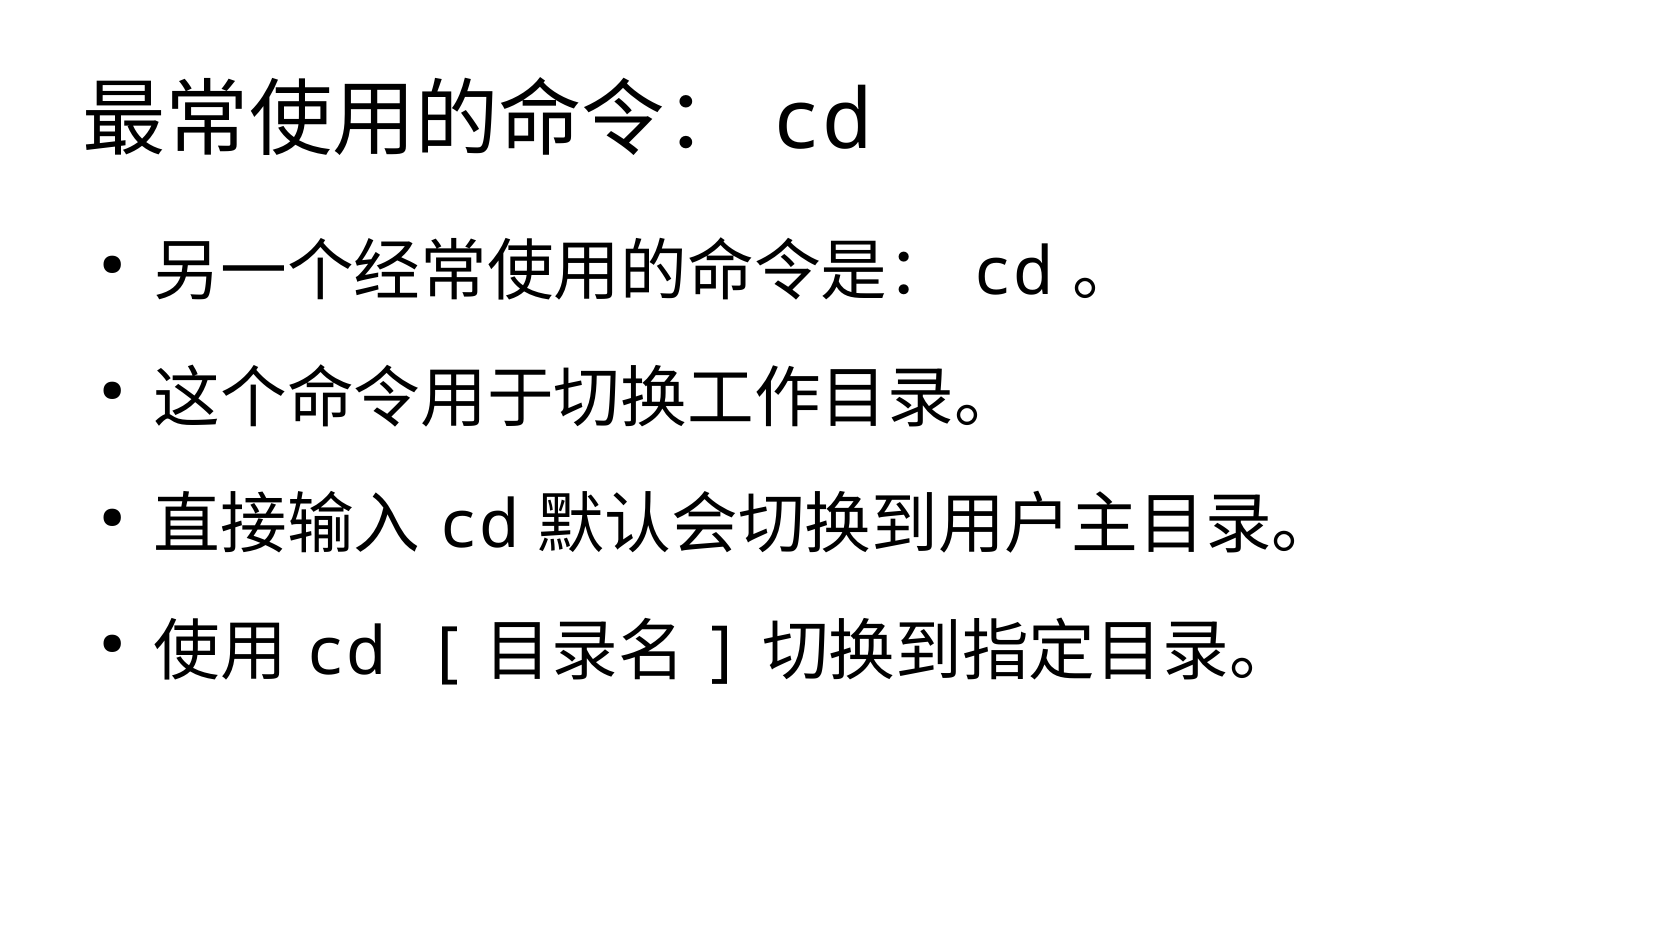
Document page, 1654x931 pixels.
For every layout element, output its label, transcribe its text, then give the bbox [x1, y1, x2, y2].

title 最常使用的命令：cd [82, 37, 1571, 189]
list 另一个经常使用的命令是：cd。 这个命令用于切换工作目录。 直接输入cd默认会切换到用户主目录。 使用cd [目录名]切换到指定目录。 [82, 217, 1571, 758]
